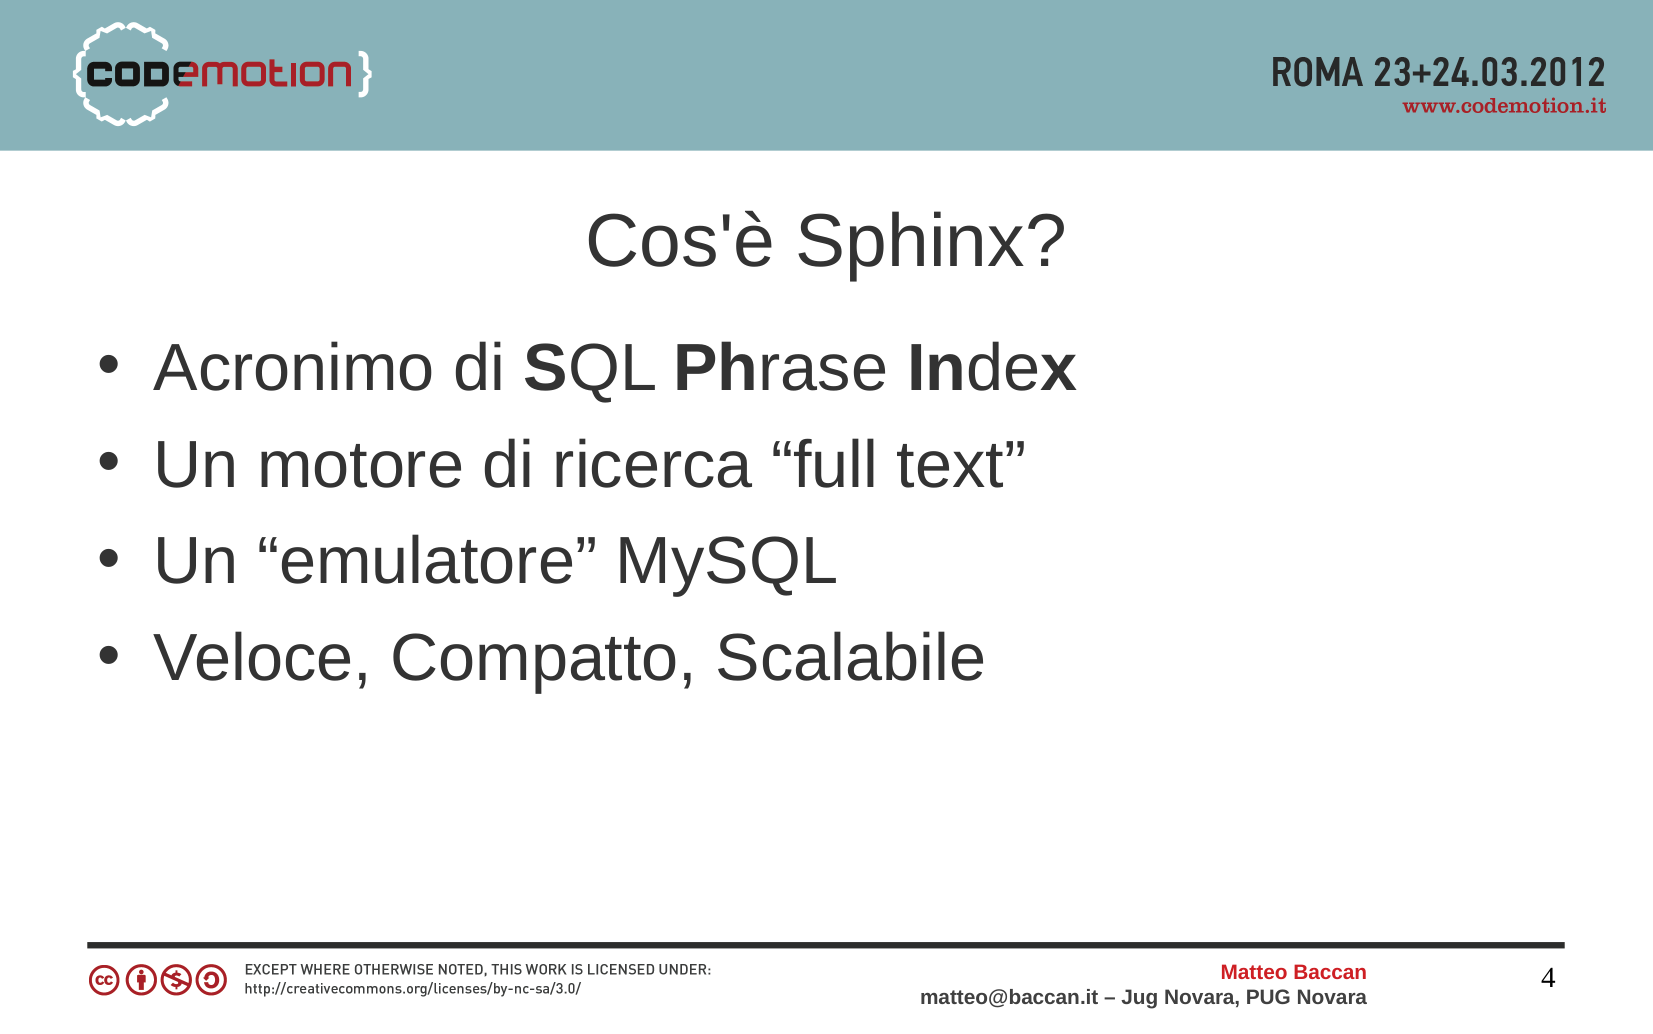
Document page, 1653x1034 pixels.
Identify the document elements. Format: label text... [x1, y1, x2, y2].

list Acronimo di SQL Phrase Index Un motore di ricerca “full text” Un “emulatore” MySQL Veloce, Compatto, Scalabile [82, 315, 1571, 902]
title Cos'è Sphinx? [82, 173, 1571, 299]
picture [0, 0, 1653, 1034]
